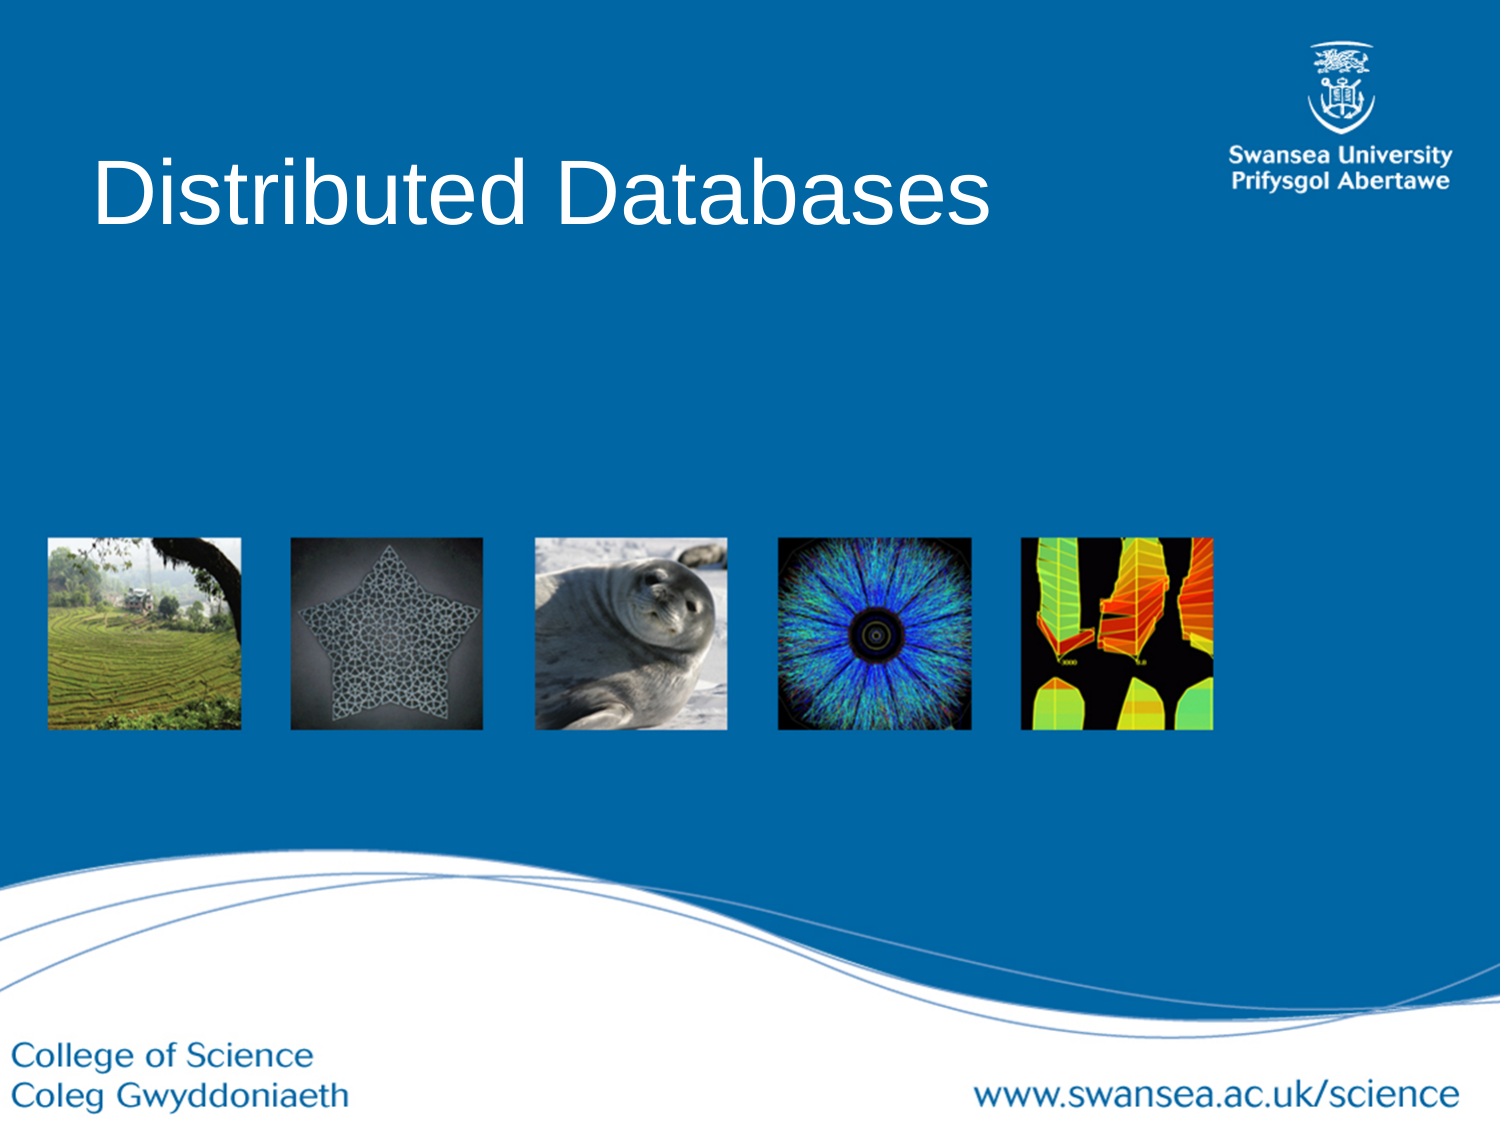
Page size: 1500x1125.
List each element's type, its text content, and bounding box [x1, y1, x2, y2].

text_box Distributed Databases [76, 125, 1176, 251]
picture [0, 0, 1500, 1125]
